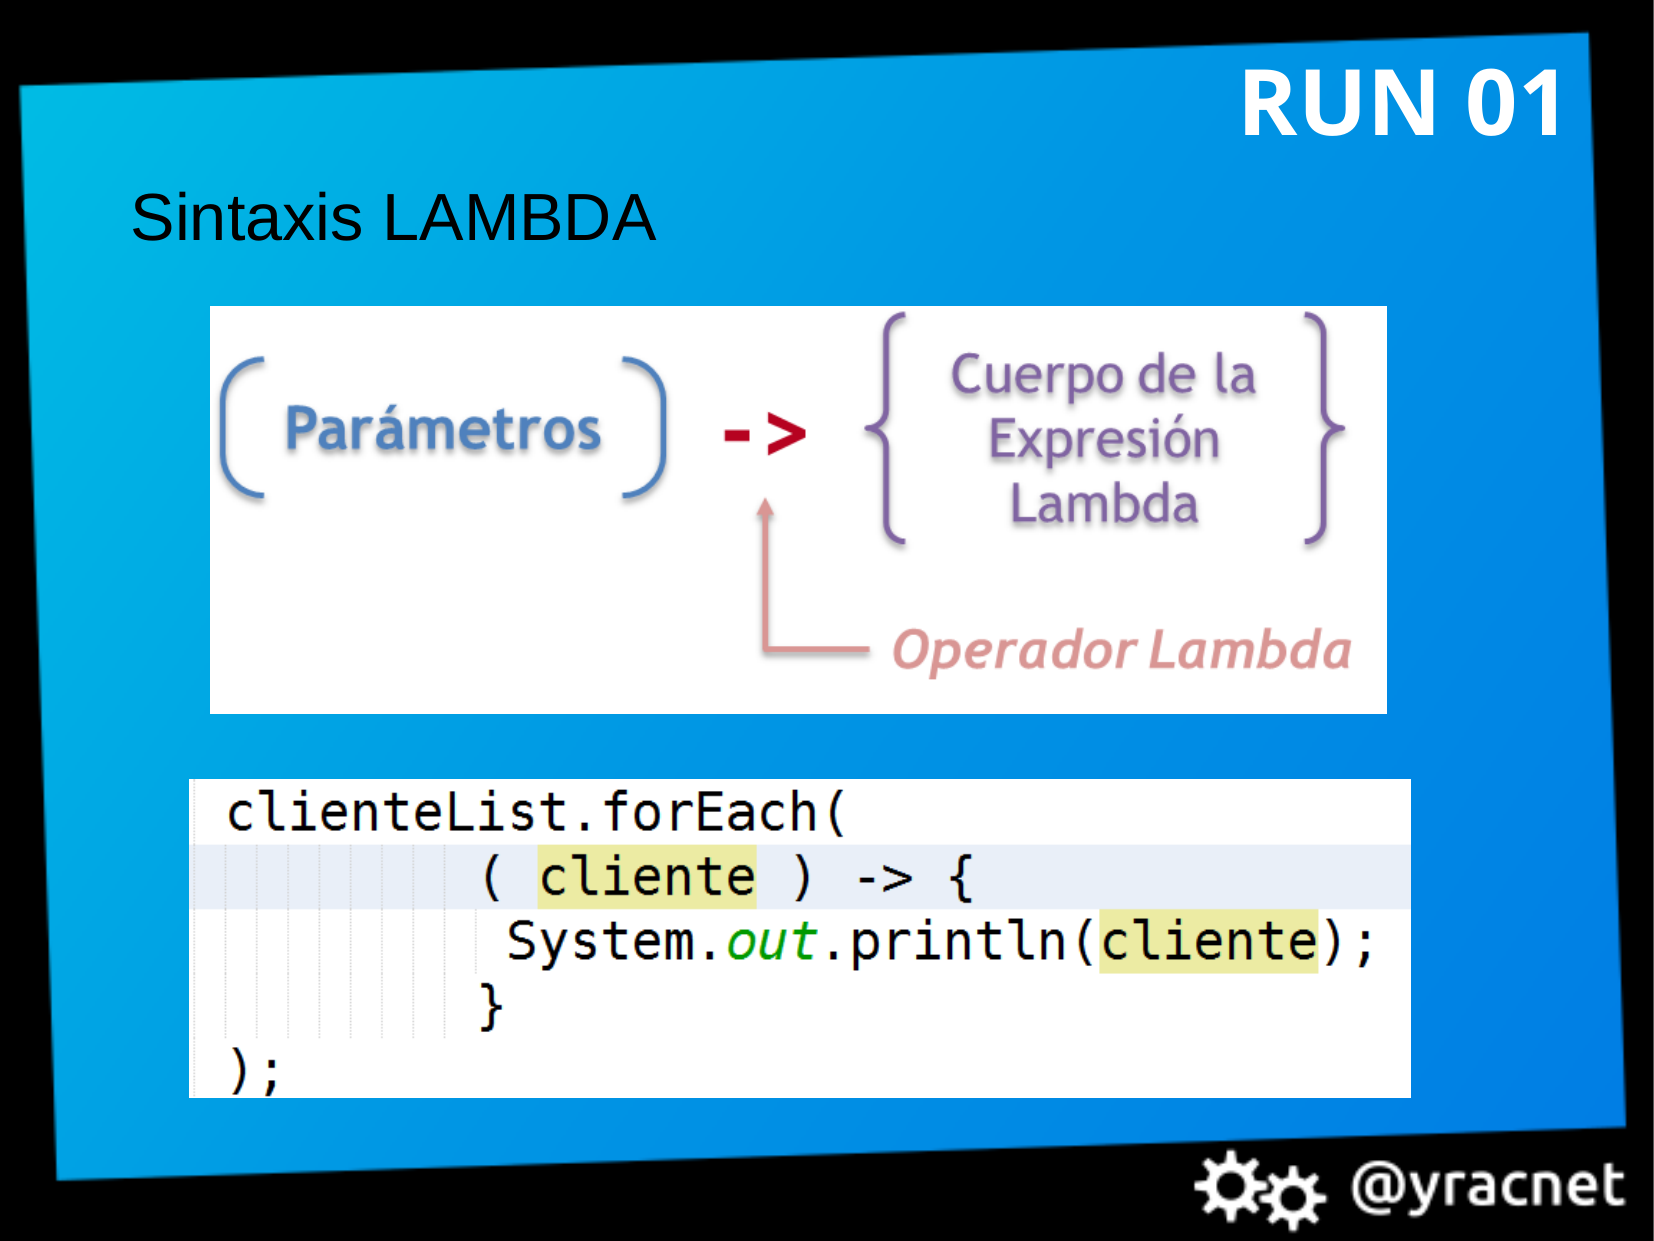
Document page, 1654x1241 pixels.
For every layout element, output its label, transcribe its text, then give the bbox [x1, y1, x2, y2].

title RUN 01 [82, 34, 1571, 165]
list Sintaxis LAMBDA [60, 180, 1549, 319]
picture [0, 0, 1654, 1241]
